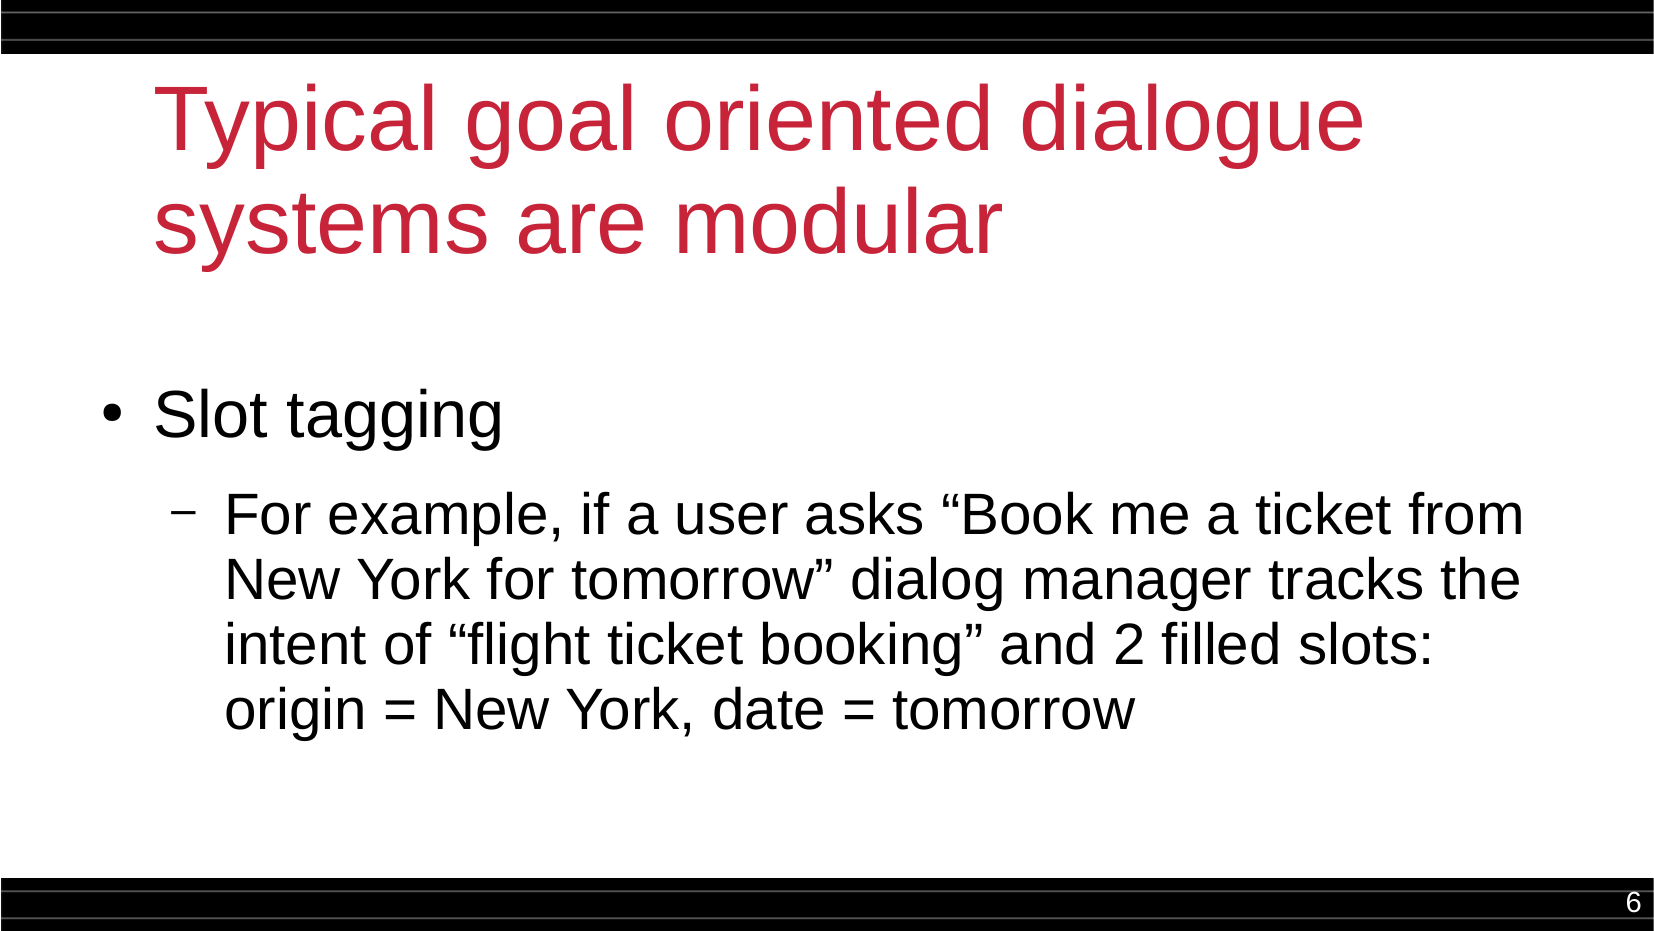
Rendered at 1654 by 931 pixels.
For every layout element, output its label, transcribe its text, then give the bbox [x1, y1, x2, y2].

picture [1, 0, 1654, 54]
picture [1, 878, 1654, 931]
list Slot tagging For example, if a user asks “Book me a ticket from New York for tomorrow” dialog manager tracks the intent of “flight ticket booking” and 2 filled slots: origin = New York, date = tomorrow [82, 272, 1571, 852]
title Typical goal oriented dialogue systems are modular [82, 67, 1571, 272]
